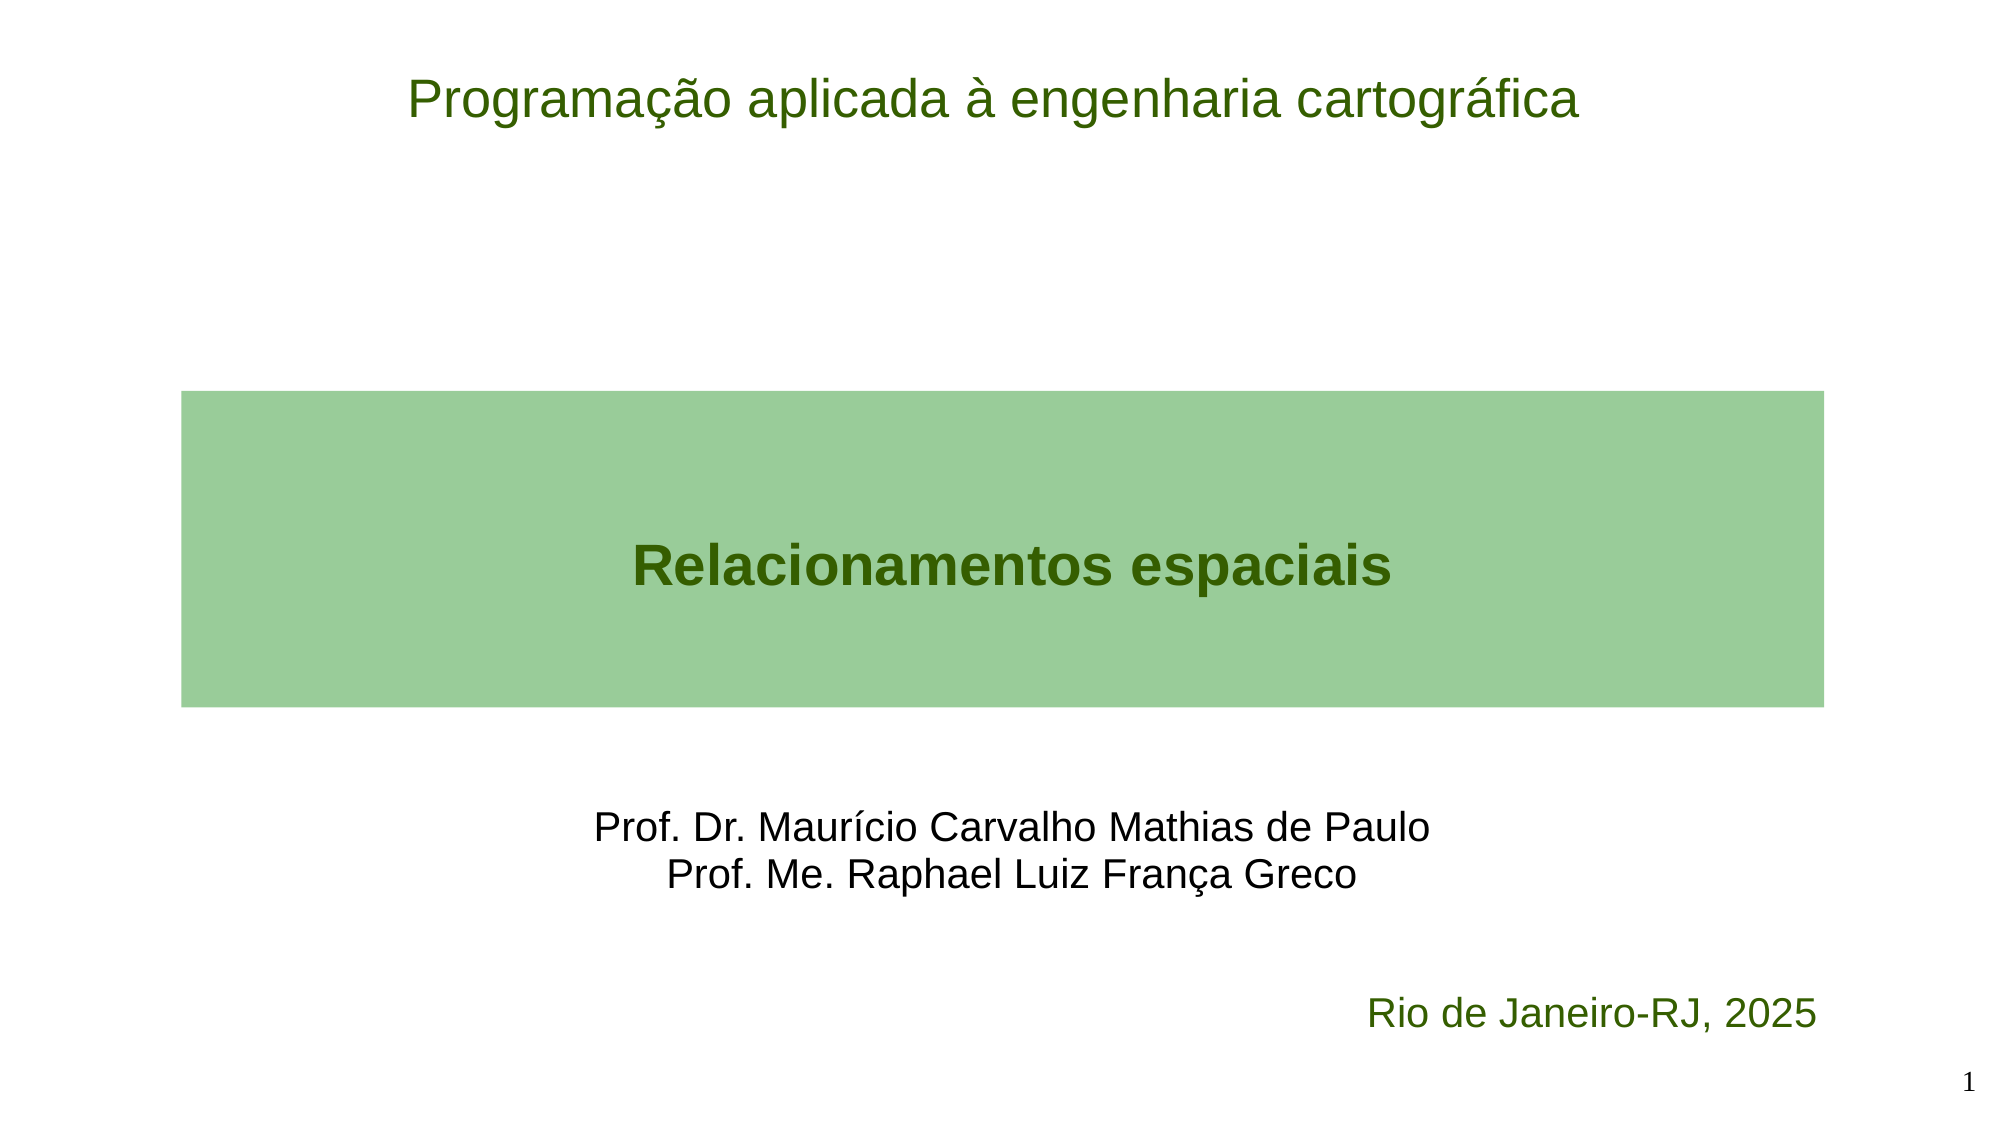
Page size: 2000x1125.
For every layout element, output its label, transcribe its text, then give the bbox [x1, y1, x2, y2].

text_box Programação aplicada à engenharia cartográfica [161, 61, 1809, 299]
text_box Prof. Dr. Maurício Carvalho Mathias de Paulo Prof. Me. Raphael Luiz França Greco Rio de Janeiro-RJ, 2025 [191, 796, 1833, 1091]
title Relacionamentos espaciais [181, 390, 1825, 708]
